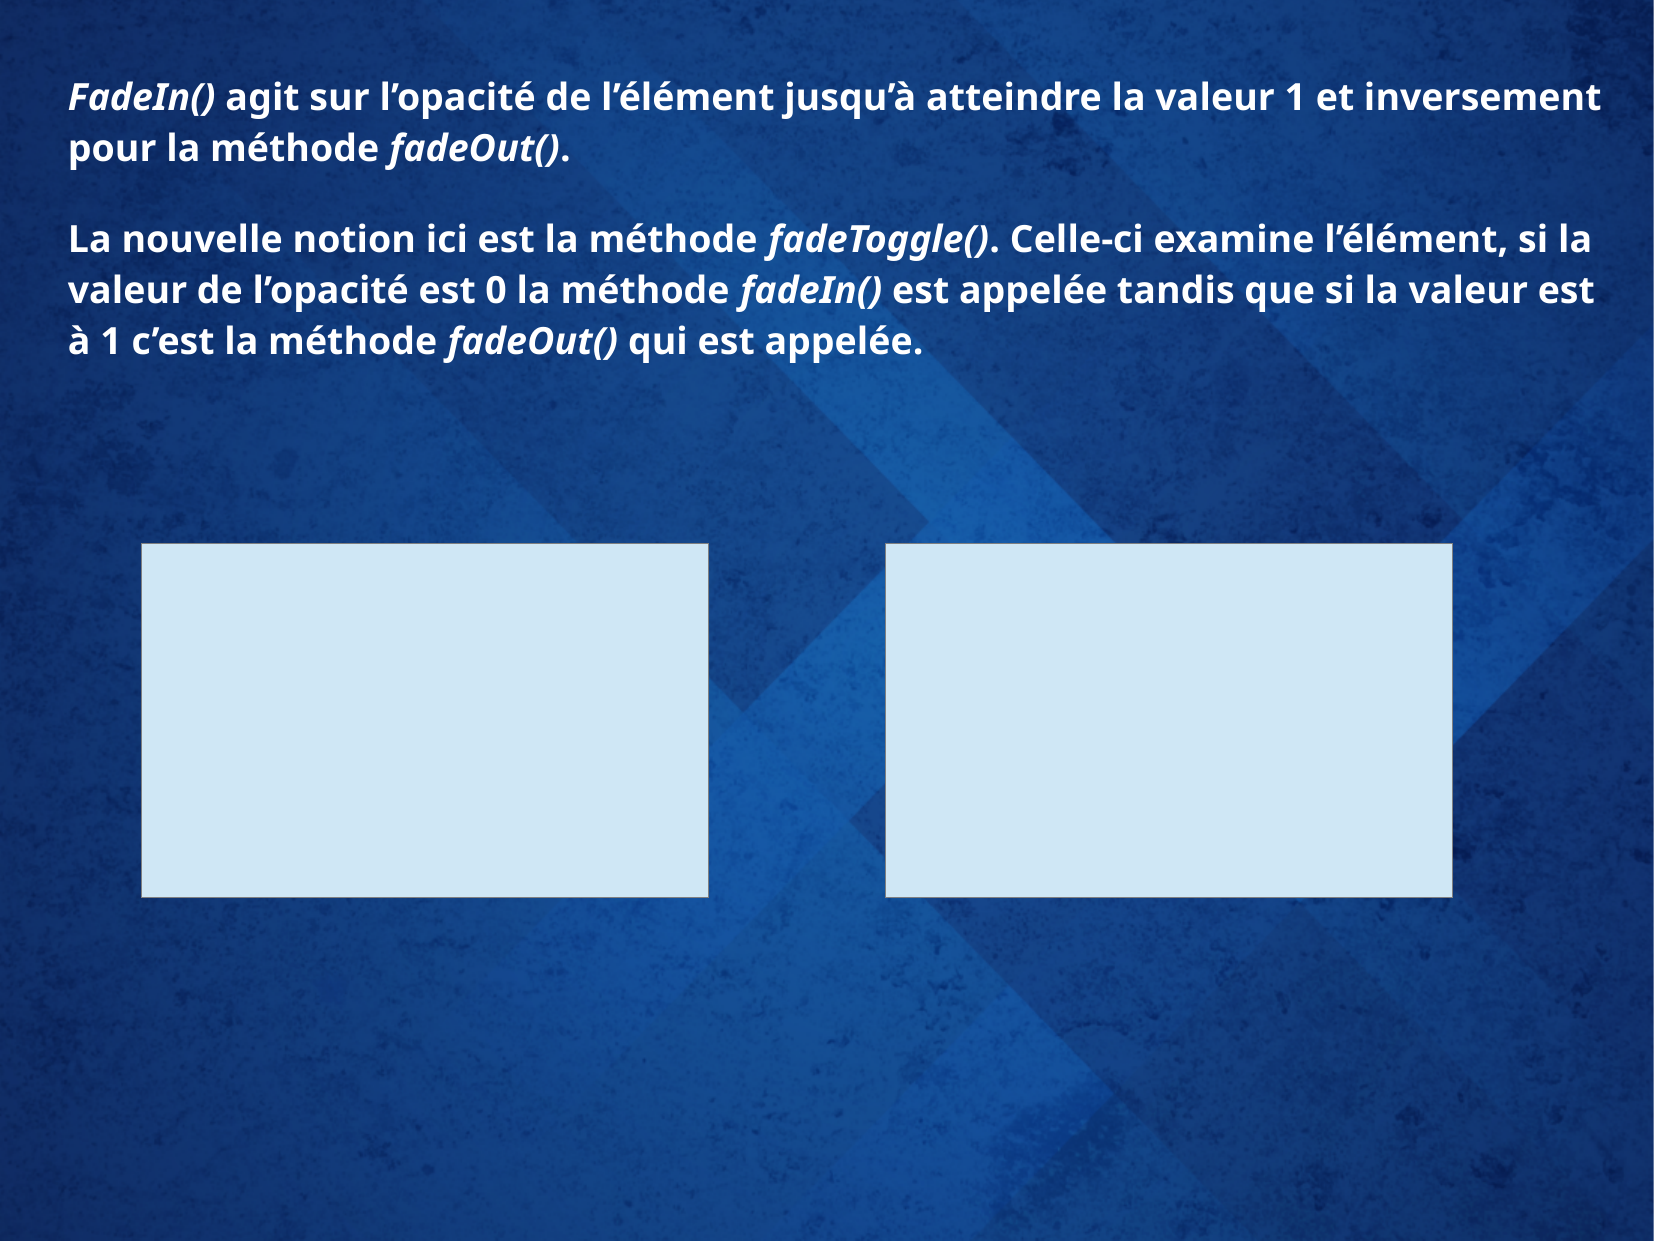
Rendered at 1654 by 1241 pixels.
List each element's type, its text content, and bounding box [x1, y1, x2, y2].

text_box [885, 543, 1453, 898]
picture [0, 0, 1654, 1241]
text_box FadeIn() agit sur l’opacité de l’élément jusqu’à atteindre la valeur 1 et inversement pour la méthode fadeOut(). [67, 70, 1607, 178]
text_box La nouvelle notion ici est la méthode fadeToggle(). Celle-ci examine l’élément, si la valeur de l’opacité est 0 la méthode fadeIn() est appelée tandis que si la valeur est à 1 c’est la méthode fadeOut() qui est appelée. [67, 212, 1607, 441]
text_box [141, 543, 709, 898]
